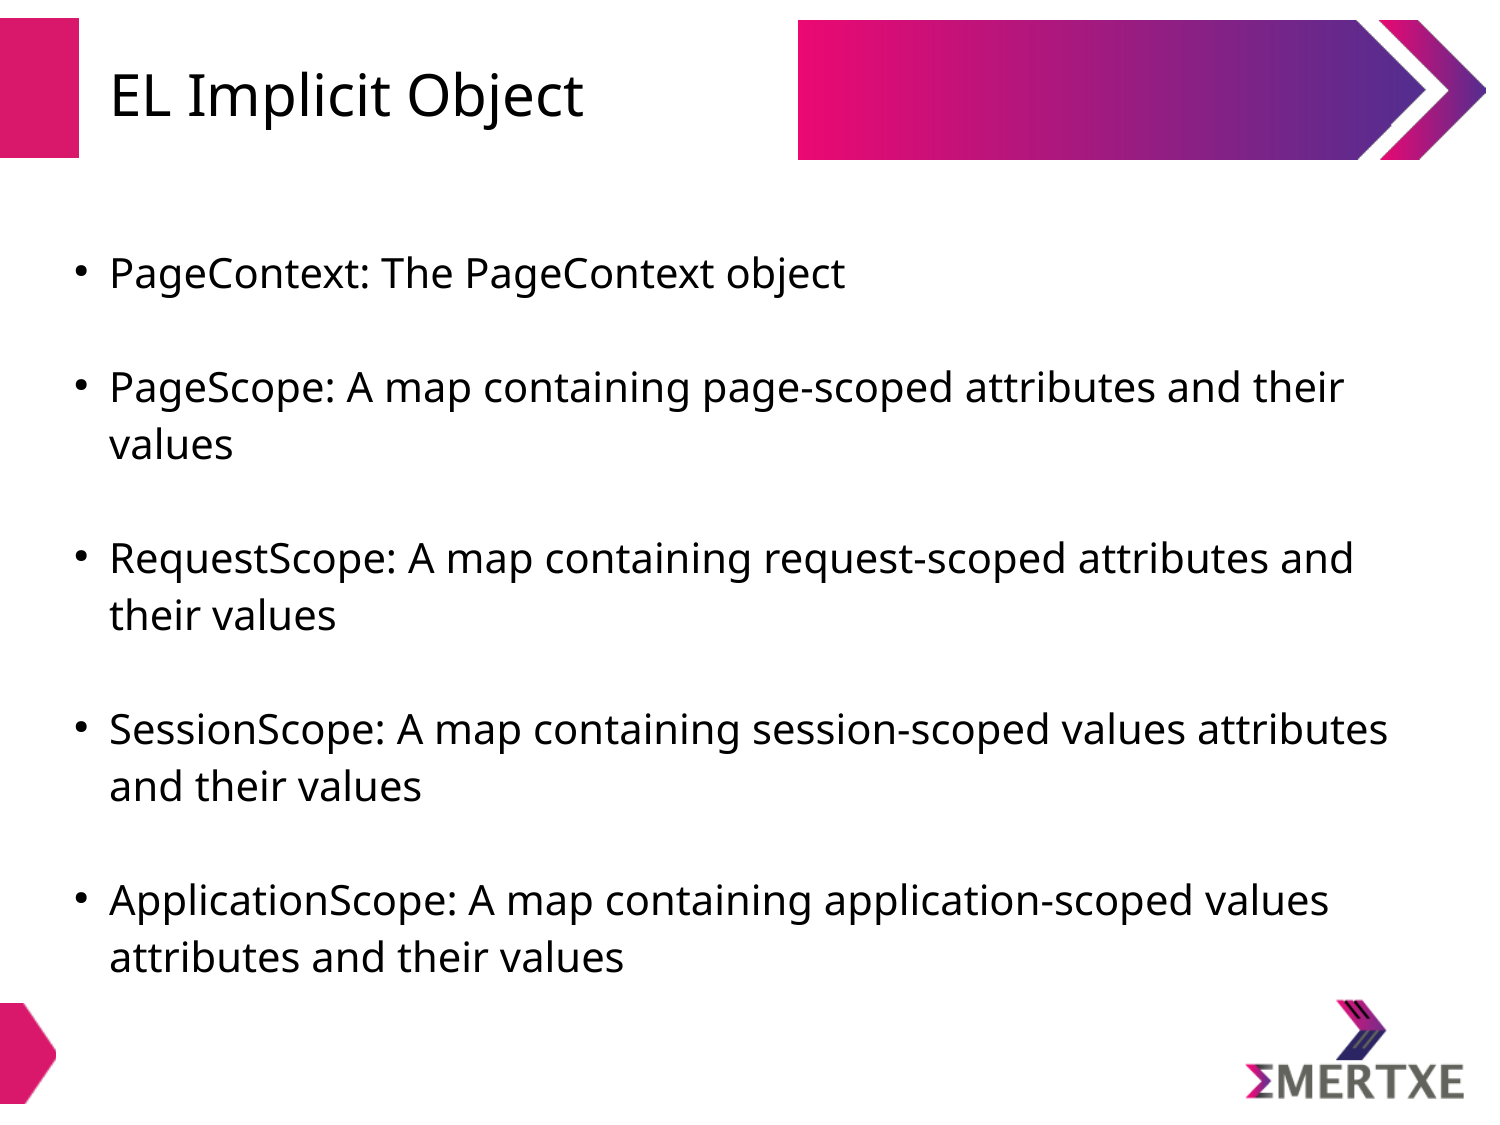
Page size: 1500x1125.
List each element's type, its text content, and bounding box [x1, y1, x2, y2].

text_box PageContext: The PageContext object PageScope: A map containing page-scoped attributes and their values RequestScope: A map containing request-scoped attributes and their values SessionScope: A map containing session-scoped values attributes and their values ApplicationScope: A map containing application-scoped values attributes and their values [59, 236, 1465, 1057]
picture [798, 20, 1486, 160]
picture [1245, 1057, 1465, 1099]
text_box EL Implicit Object [94, 47, 768, 131]
